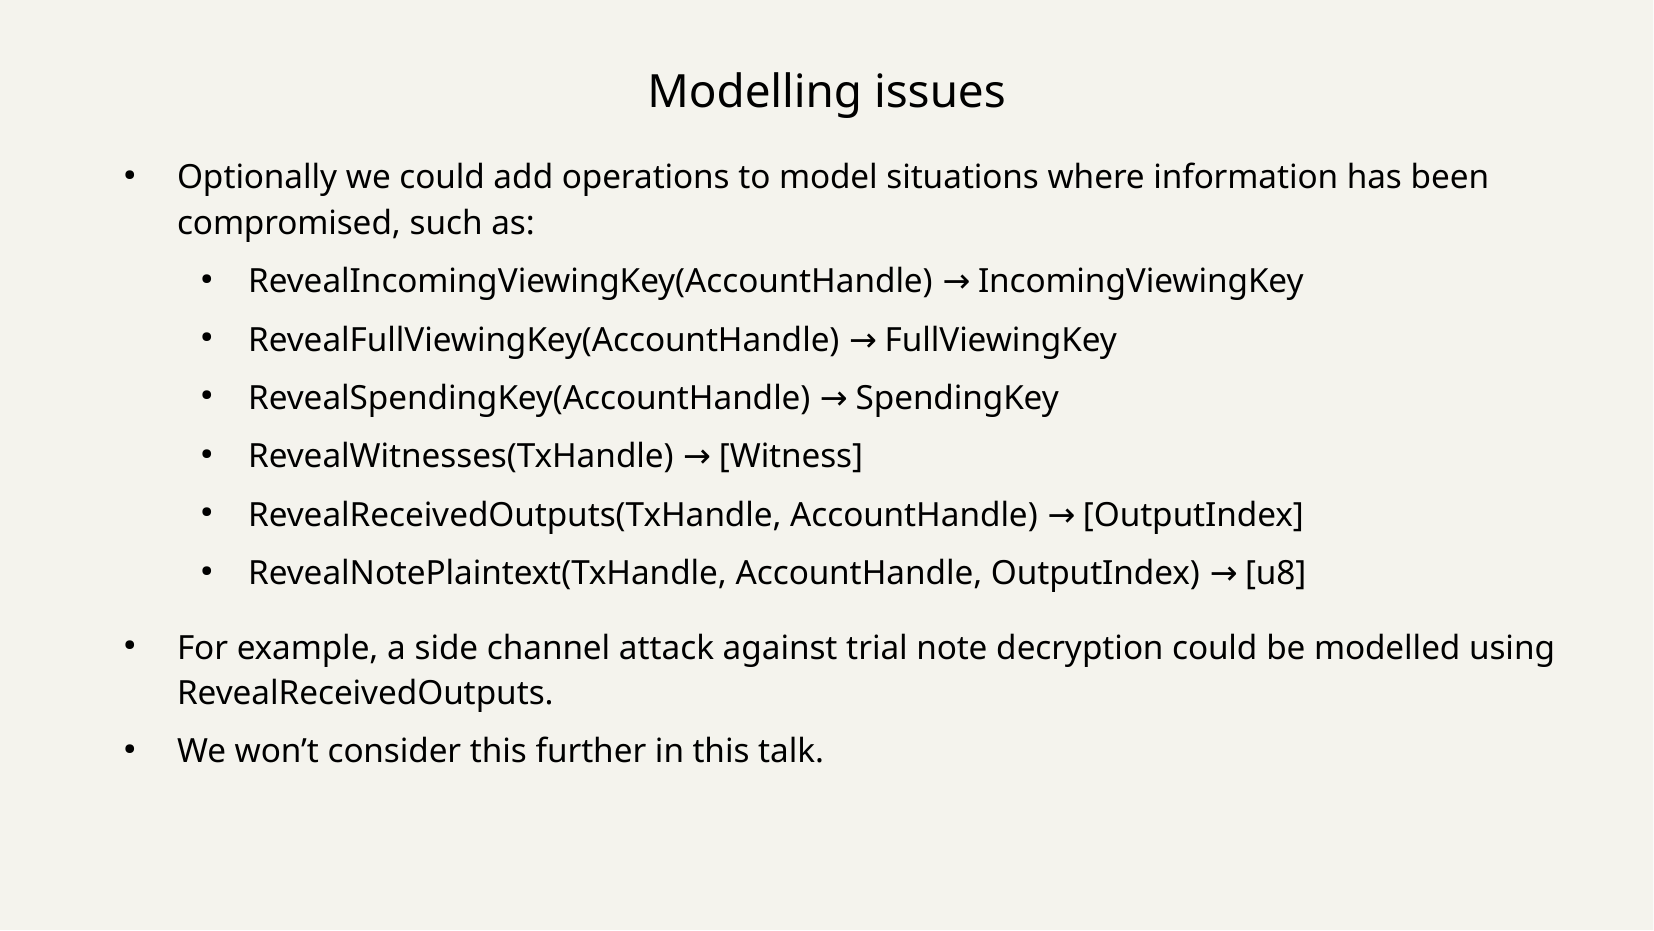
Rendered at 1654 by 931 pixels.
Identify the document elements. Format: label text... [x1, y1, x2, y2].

title Modelling issues [82, 58, 1571, 121]
list Optionally we could add operations to model situations where information has been compromised, such as: RevealIncomingViewingKey(AccountHandle) → IncomingViewingKey RevealFullViewingKey(AccountHandle) → FullViewingKey RevealSpendingKey(AccountHandle) → SpendingKey RevealWitnesses(TxHandle) → [Witness] RevealReceivedOutputs(TxHandle, AccountHandle) → [OutputIndex] RevealNotePlaintext(TxHandle, AccountHandle, OutputIndex) → [u8] For example, a side channel attack against trial note decryption could be modelled using RevealReceivedOutputs. We won’t consider this further in this talk. [35, 153, 1595, 827]
